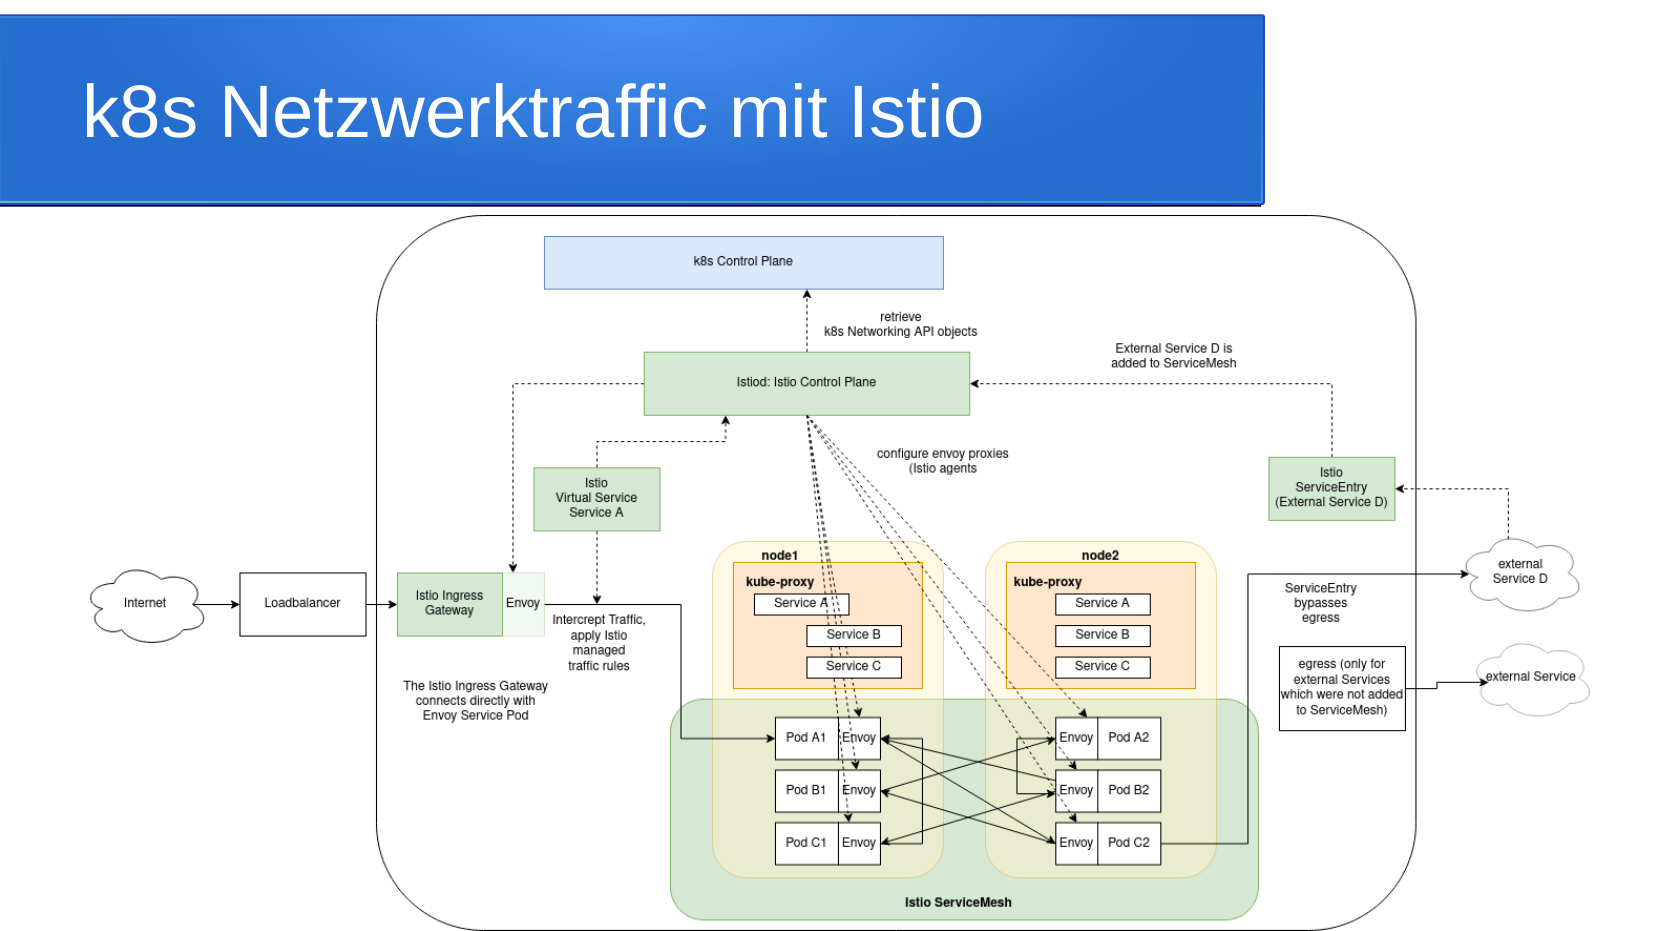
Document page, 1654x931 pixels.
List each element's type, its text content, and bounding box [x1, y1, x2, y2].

picture [82, 215, 1595, 931]
title k8s Netzwerktraffic mit Istio [82, 35, 1235, 189]
